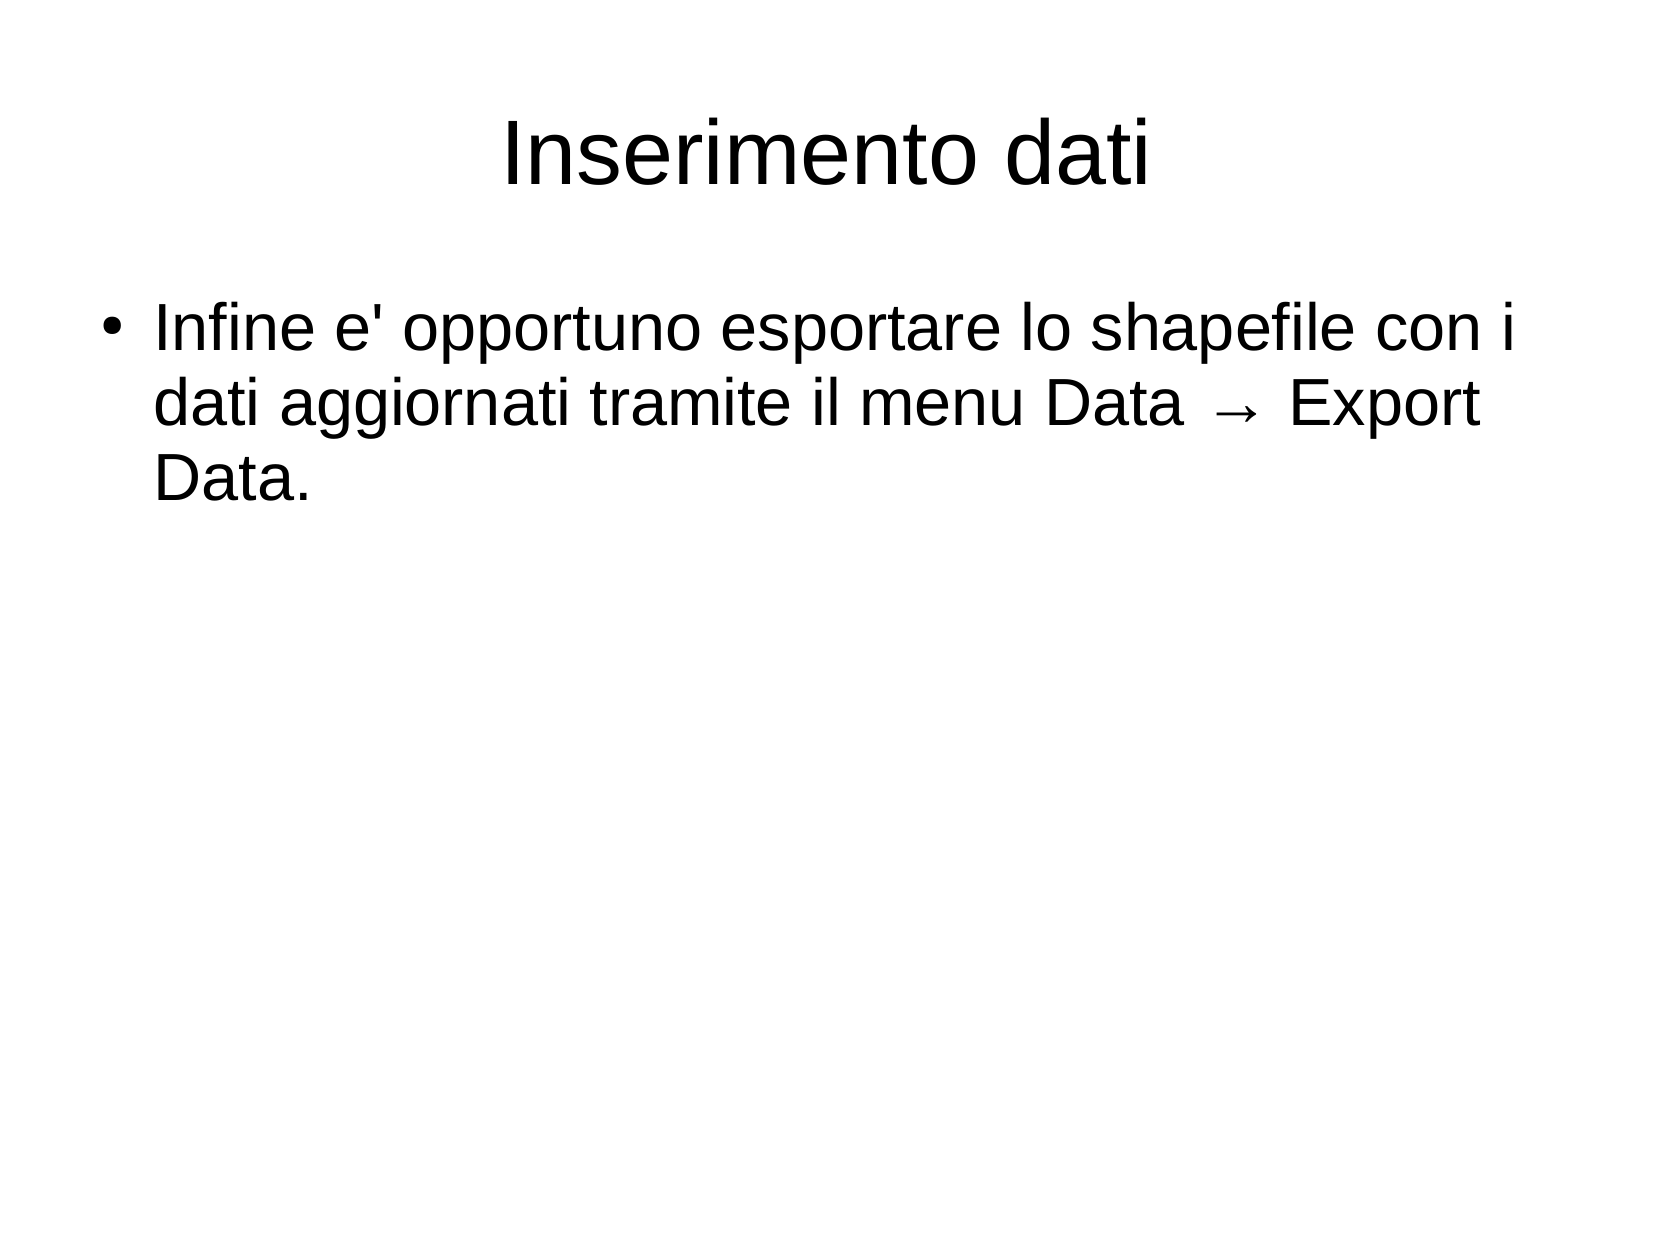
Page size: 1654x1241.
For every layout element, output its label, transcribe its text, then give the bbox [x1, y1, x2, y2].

list Infine e' opportuno esportare lo shapefile con i dati aggiornati tramite il menu Data → Export Data. [82, 290, 1571, 1010]
title Inserimento dati [82, 49, 1571, 257]
